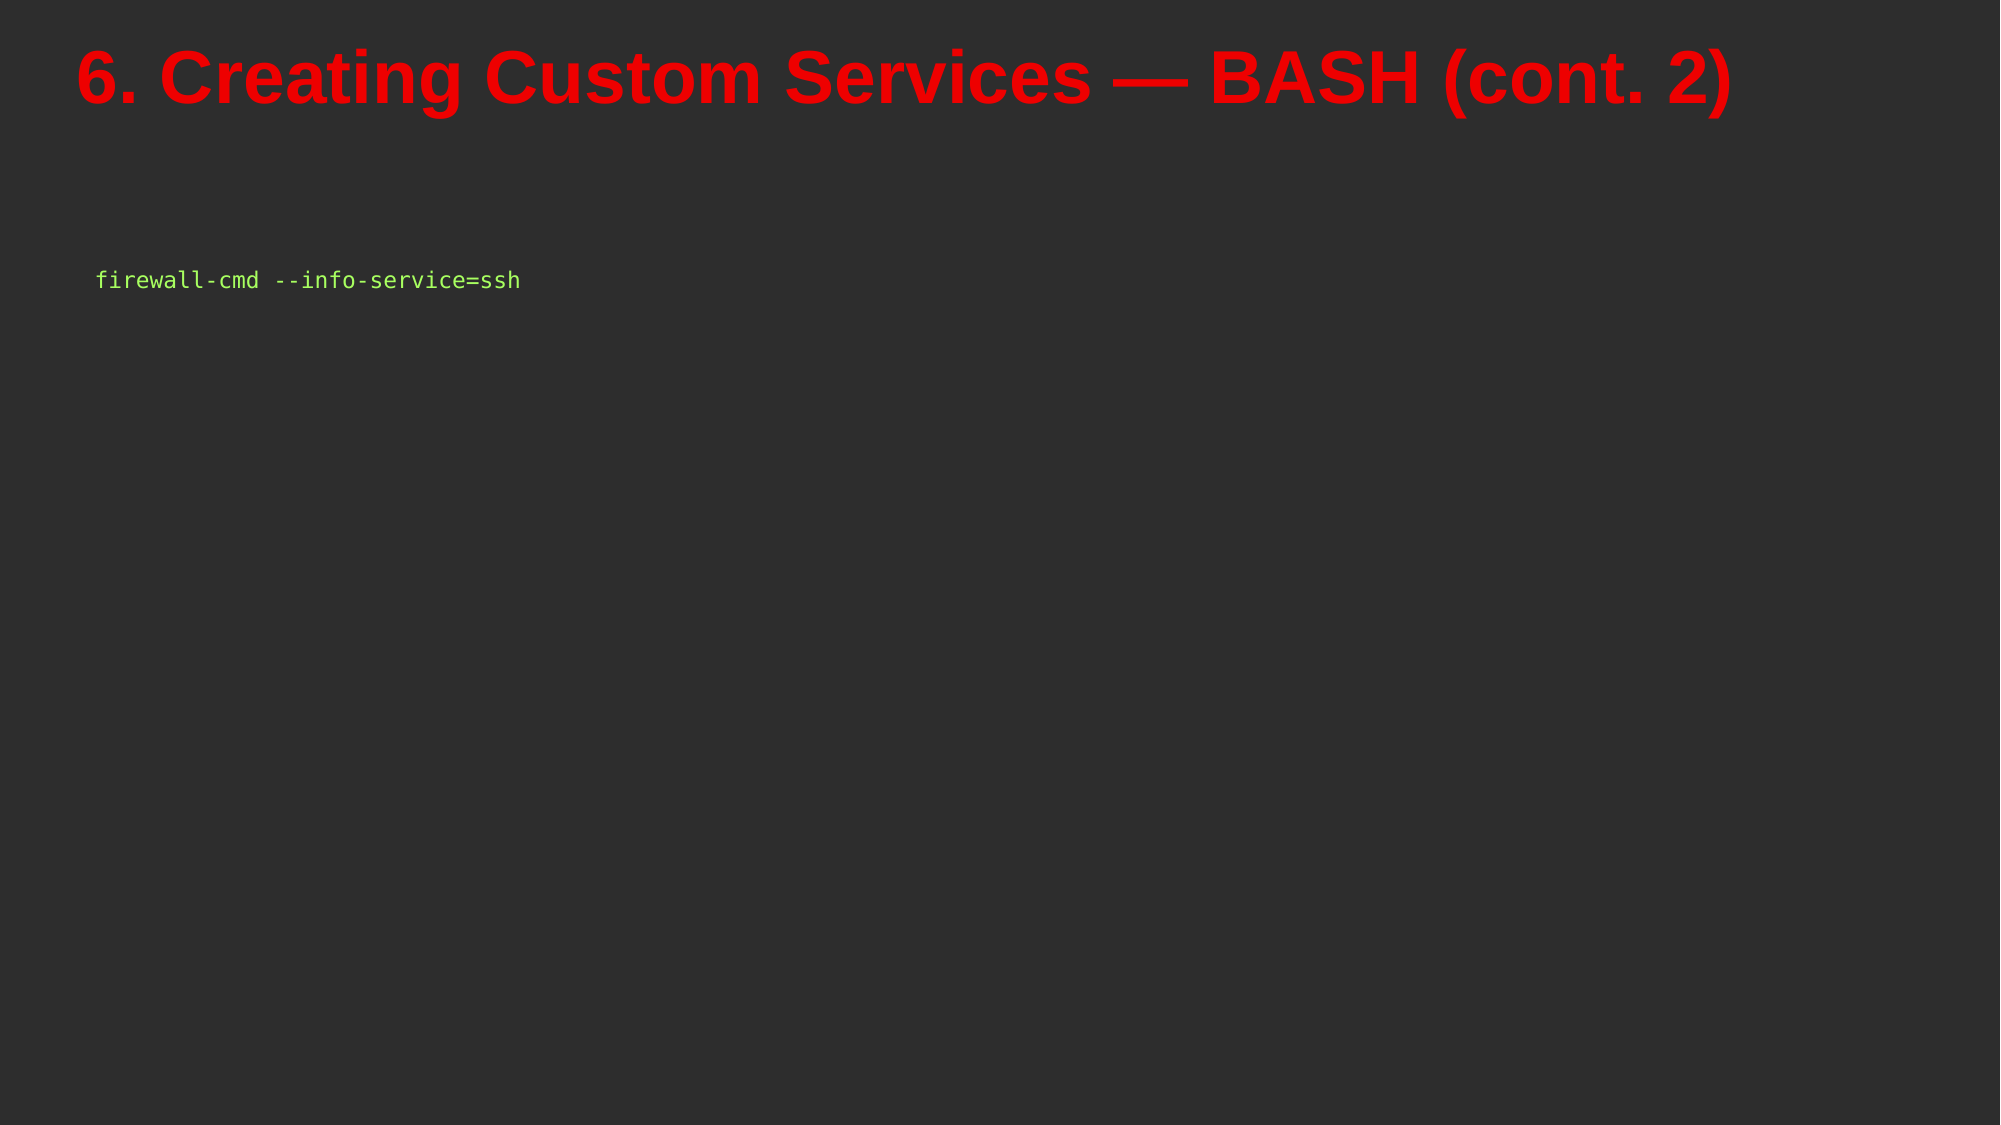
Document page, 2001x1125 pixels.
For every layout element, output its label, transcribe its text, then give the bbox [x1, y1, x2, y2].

text_box 6. Creating Custom Services — BASH (cont. 2) [59, 23, 1942, 178]
text_box firewall-cmd --info-service=ssh [59, 194, 1942, 1093]
